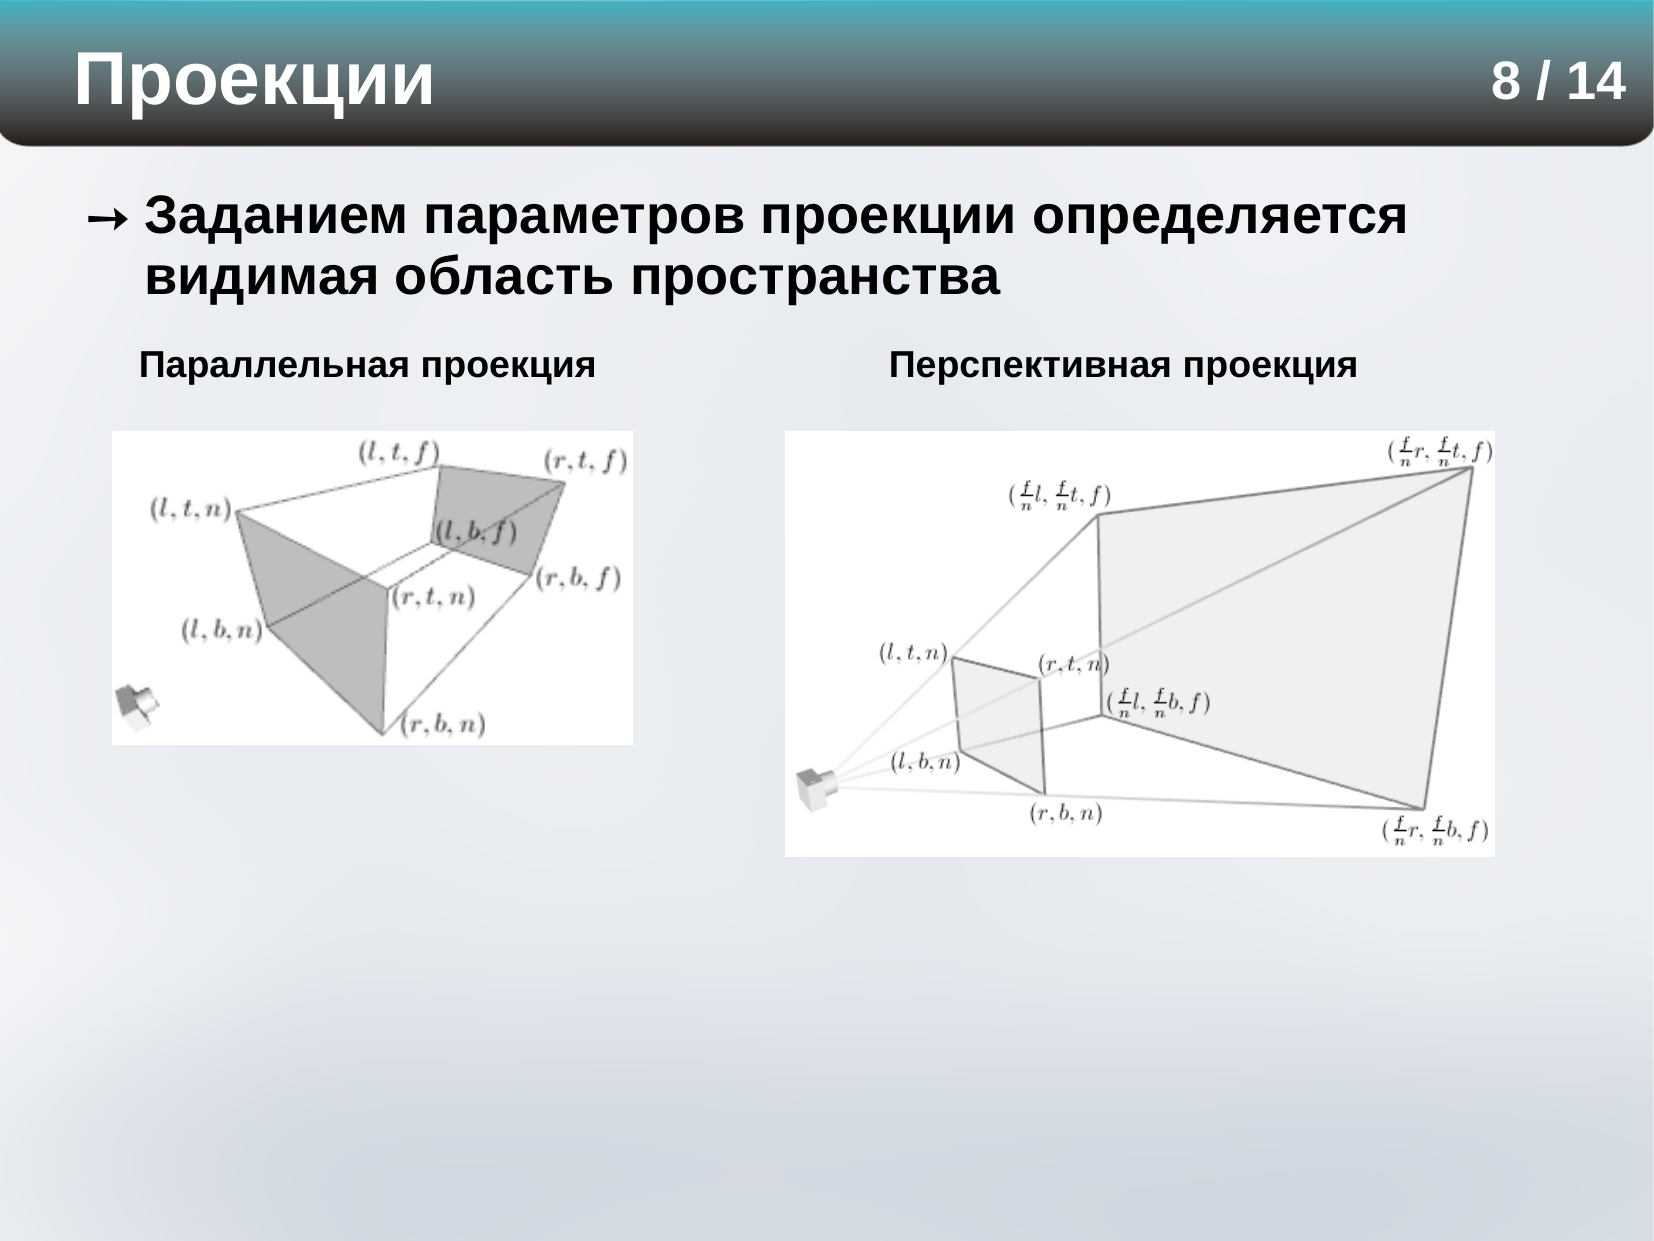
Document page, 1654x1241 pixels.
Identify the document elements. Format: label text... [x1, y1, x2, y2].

text_box Заданием параметров проекции определяется видимая область пространства [70, 177, 1506, 314]
text_box <номер> / 14 [1476, 42, 1654, 179]
picture [0, 0, 1654, 1241]
text_box Параллельная проекция [124, 336, 626, 394]
text_box Перспективная проекция [874, 336, 1376, 394]
text_box Проекции [59, 29, 916, 129]
